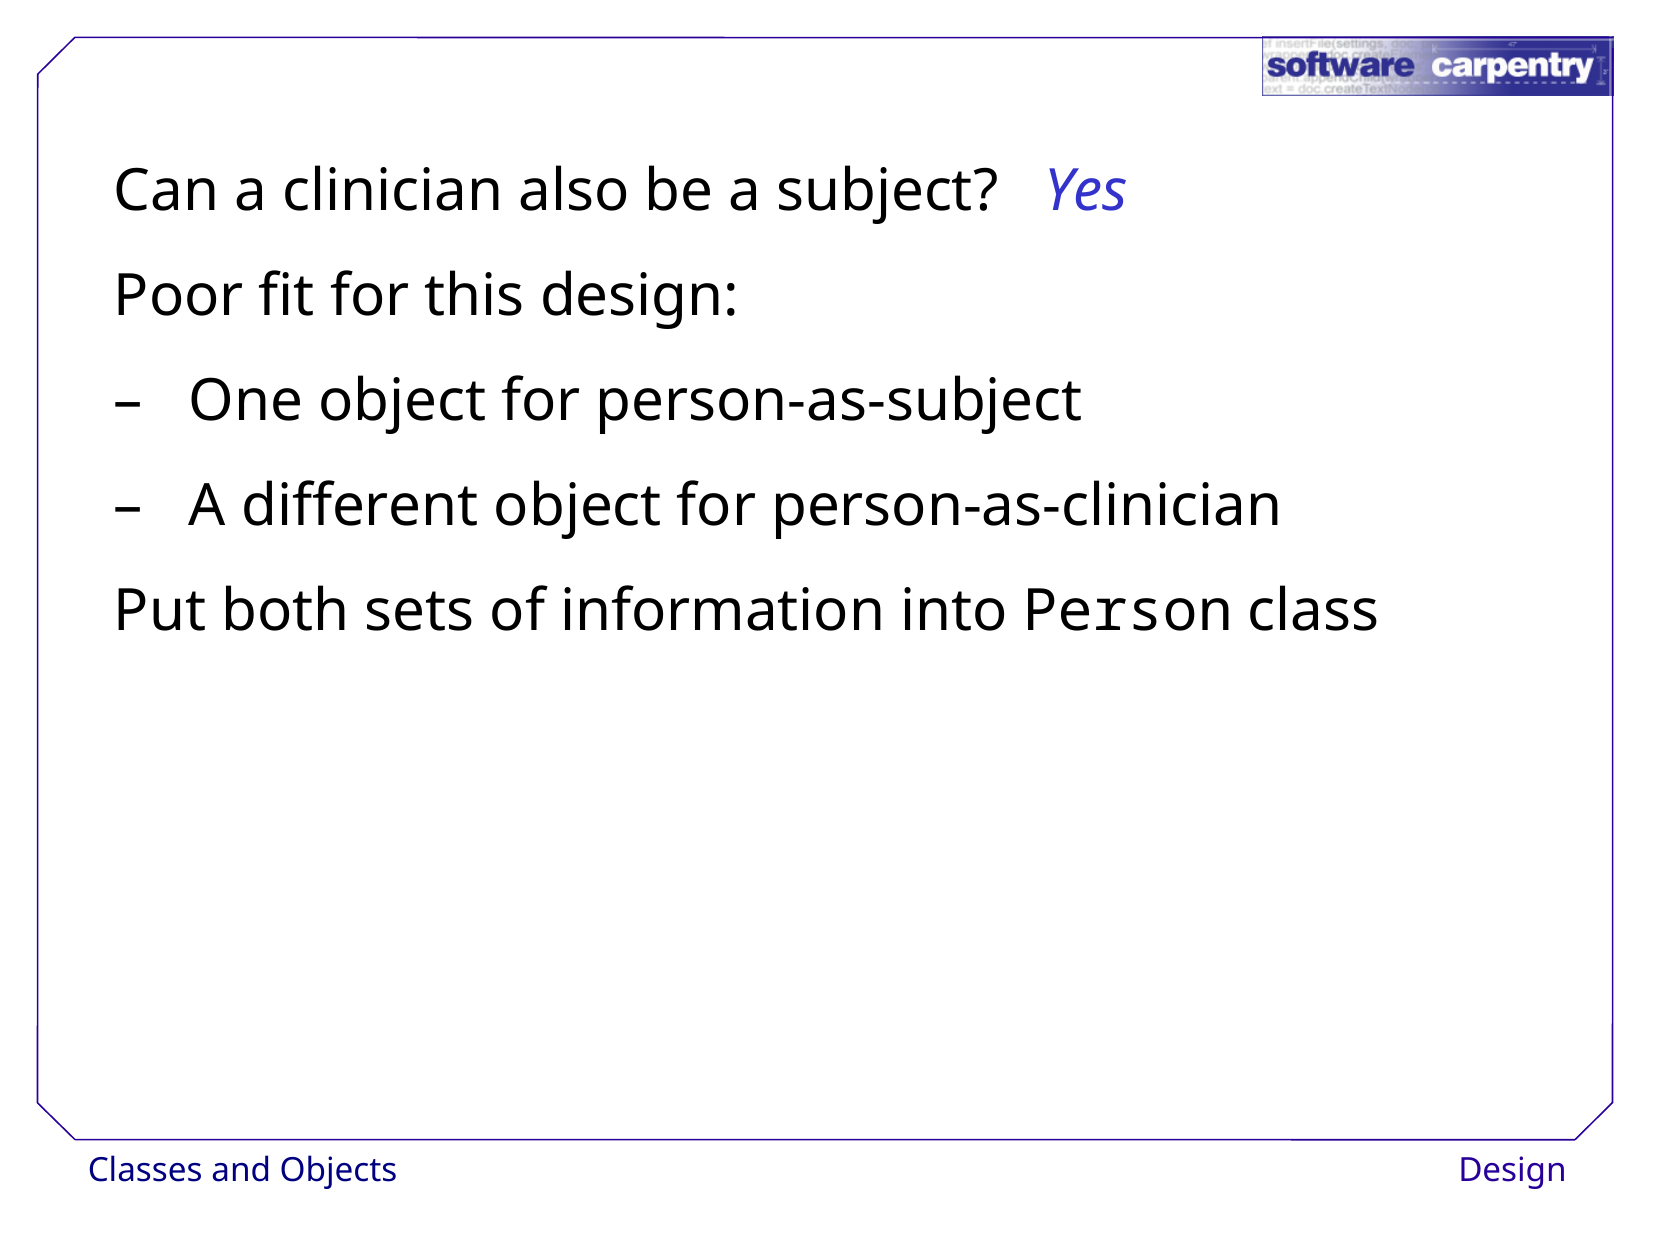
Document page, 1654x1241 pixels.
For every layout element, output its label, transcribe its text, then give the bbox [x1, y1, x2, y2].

picture [1262, 36, 1614, 96]
text_box Can a clinician also be a subject? Yes Poor fit for this design: – One object for person-as-subject – A different object for person-as-clinician Put both sets of information into Person class [99, 109, 1517, 650]
